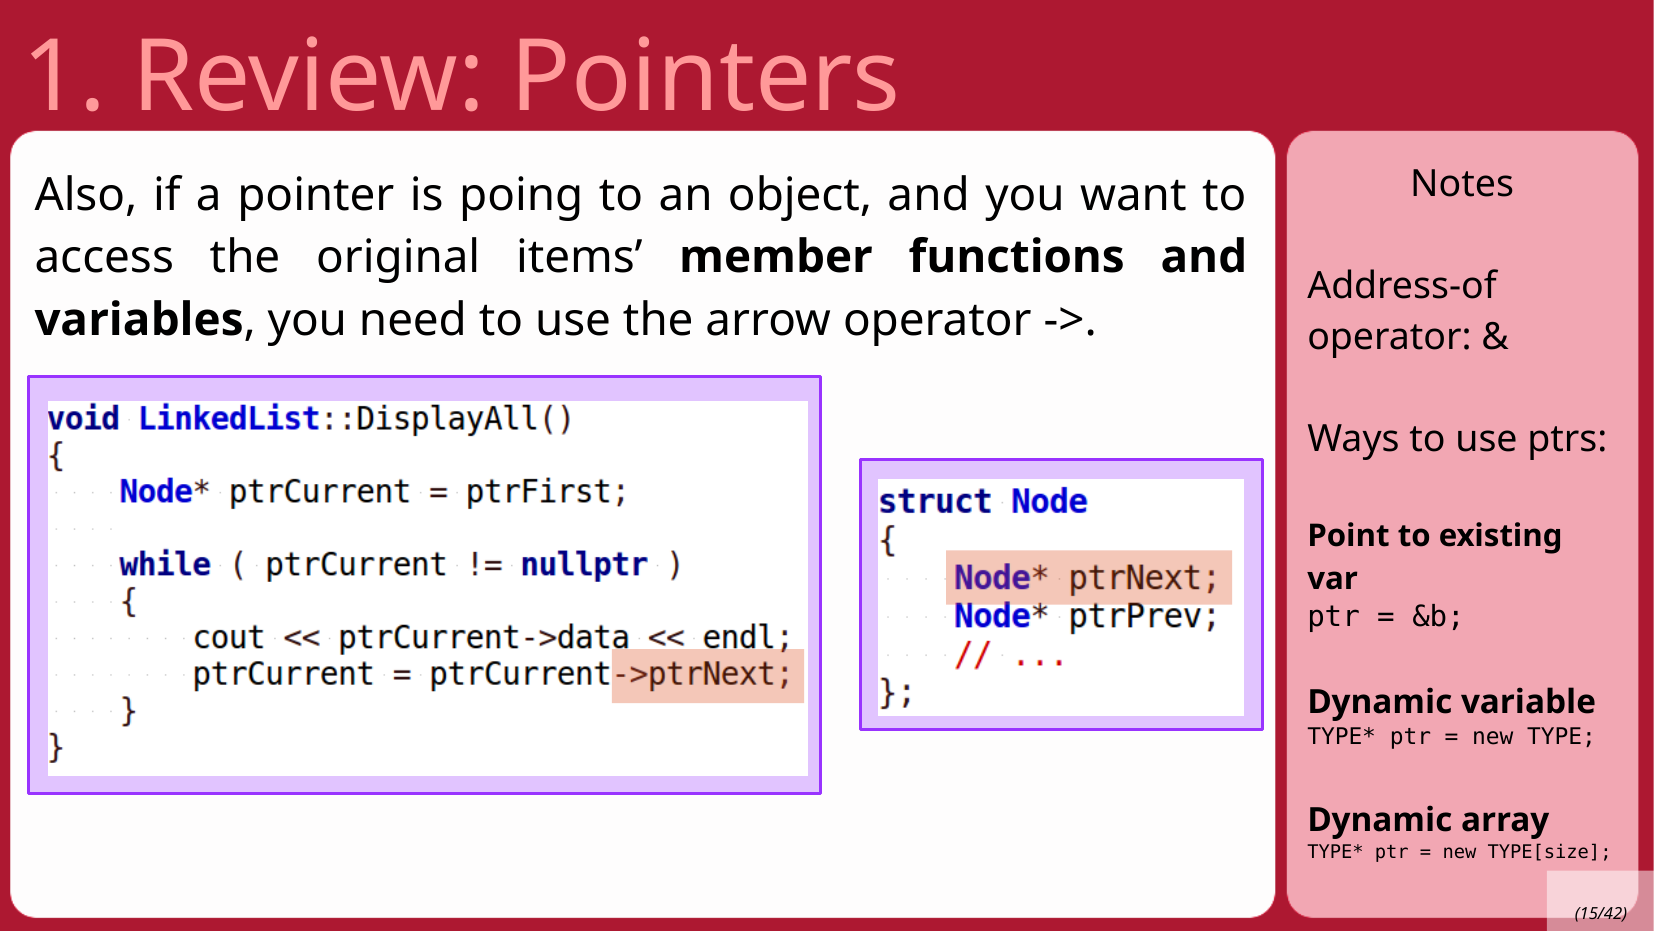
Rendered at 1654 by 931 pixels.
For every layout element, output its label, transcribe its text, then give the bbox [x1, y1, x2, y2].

text_box Notes Address-of operator: & Ways to use ptrs: Point to existing var ptr = &b; Dynamic variable TYPE* ptr = new TYPE; Dynamic array TYPE* ptr = new TYPE[size]; [1292, 148, 1632, 726]
text_box Also, if a pointer is poing to an object, and you want to access the original items’ member functions and variables, you need to use the arrow operator ->. [34, 160, 1248, 316]
title 1. Review: Pointers [22, 7, 1511, 136]
text_box [860, 459, 1263, 730]
text_box [28, 376, 821, 794]
text_box (<number>/42) [1546, 877, 1654, 931]
picture [0, 0, 1654, 931]
